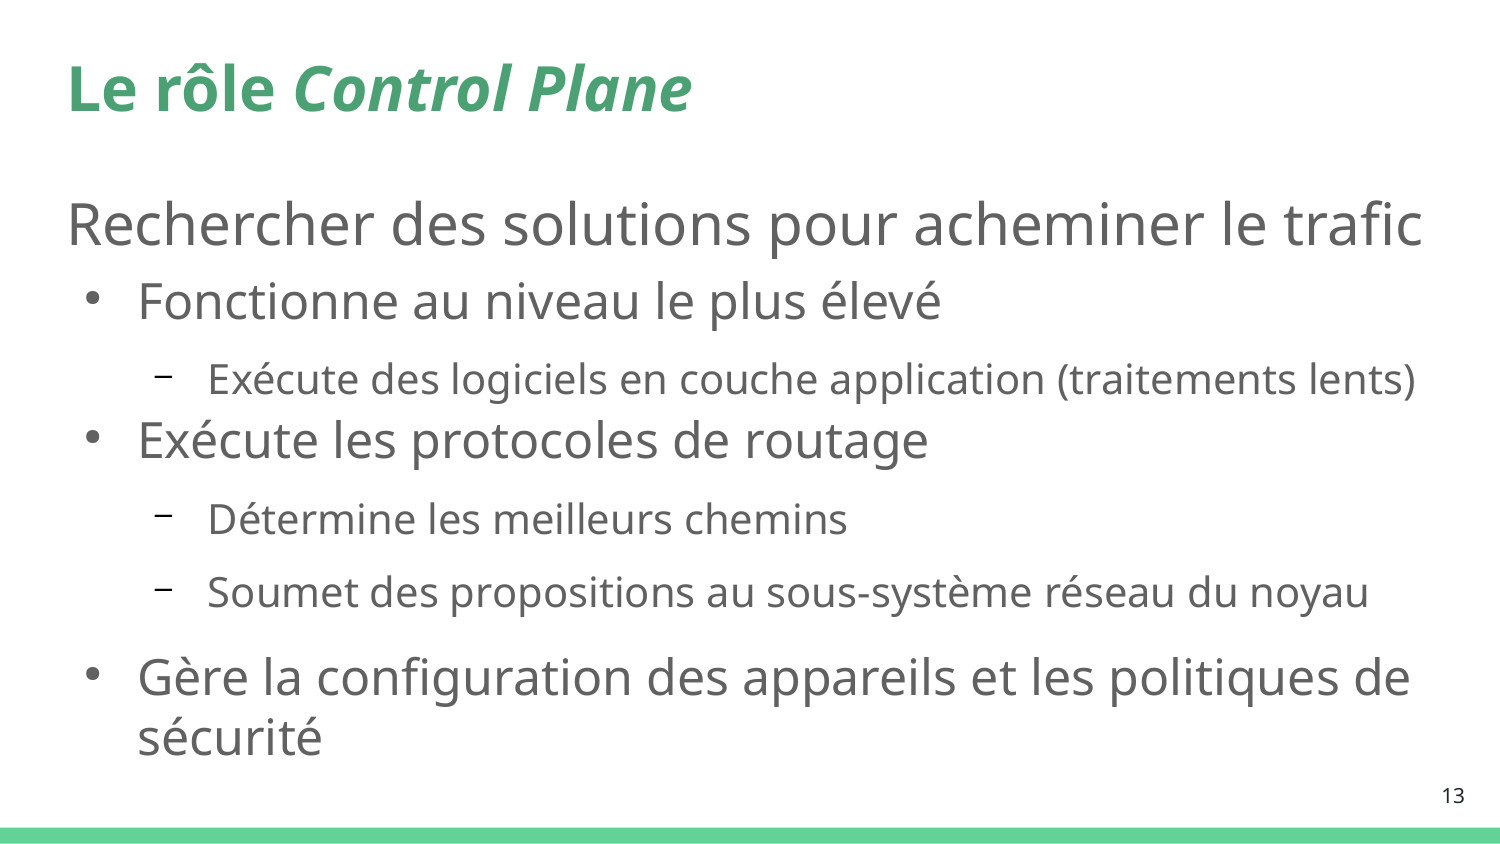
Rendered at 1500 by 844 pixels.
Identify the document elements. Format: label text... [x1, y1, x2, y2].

list Rechercher des solutions pour acheminer le trafic Fonctionne au niveau le plus élevé Exécute des logiciels en couche application (traitements lents) Exécute les protocoles de routage Détermine les meilleurs chemins Soumet des propositions au sous-système réseau du noyau Gère la configuration des appareils et les politiques de sécurité [51, 161, 1449, 817]
slide_number <numéro> [1389, 764, 1480, 830]
title Le rôle Control Plane [51, 23, 1449, 117]
